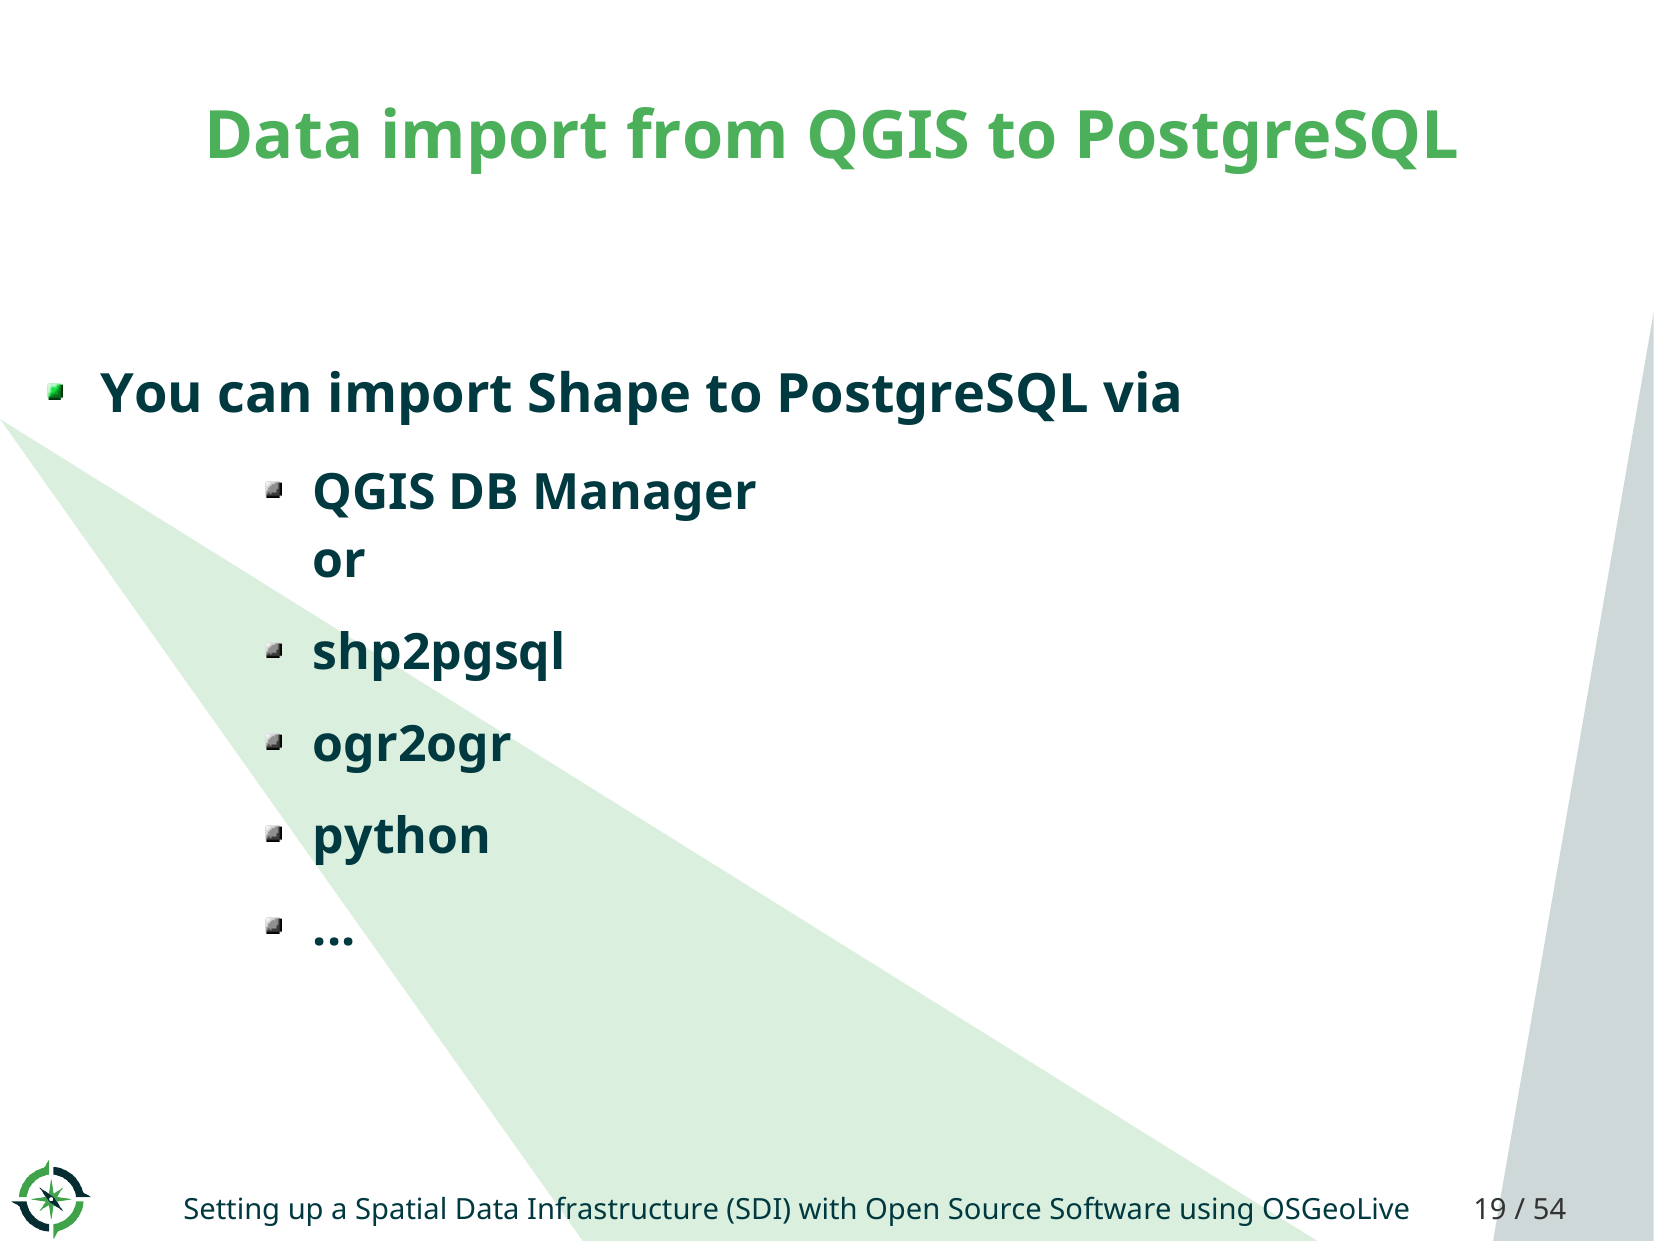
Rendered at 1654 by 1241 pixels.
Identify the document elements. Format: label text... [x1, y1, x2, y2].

title Data import from QGIS to PostgreSQL [88, 59, 1577, 207]
picture [10, 1158, 92, 1240]
list You can import Shape to PostgreSQL via QGIS DB Manager or shp2pgsql ogr2ogr python ... [29, 354, 1654, 1173]
